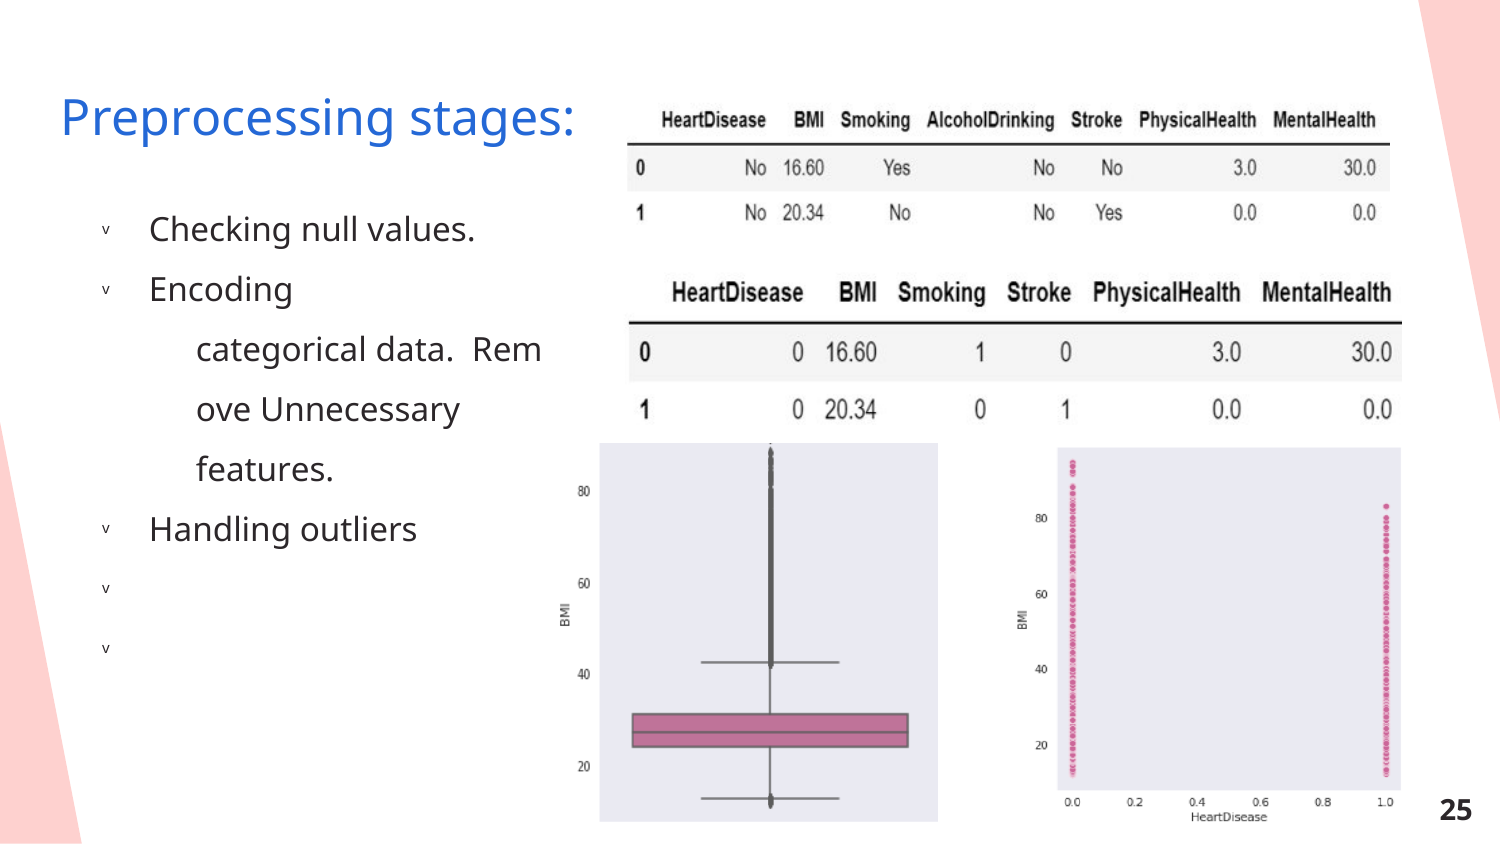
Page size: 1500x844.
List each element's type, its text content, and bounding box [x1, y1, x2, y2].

title Preprocessing stages: [45, 70, 1500, 140]
text_box 25 [1424, 783, 1489, 830]
picture [559, 443, 939, 826]
picture [614, 81, 1409, 830]
text_box Checking null values. Encoding categorical data. Remove Unnecessary features. Handling outliers [45, 174, 569, 713]
